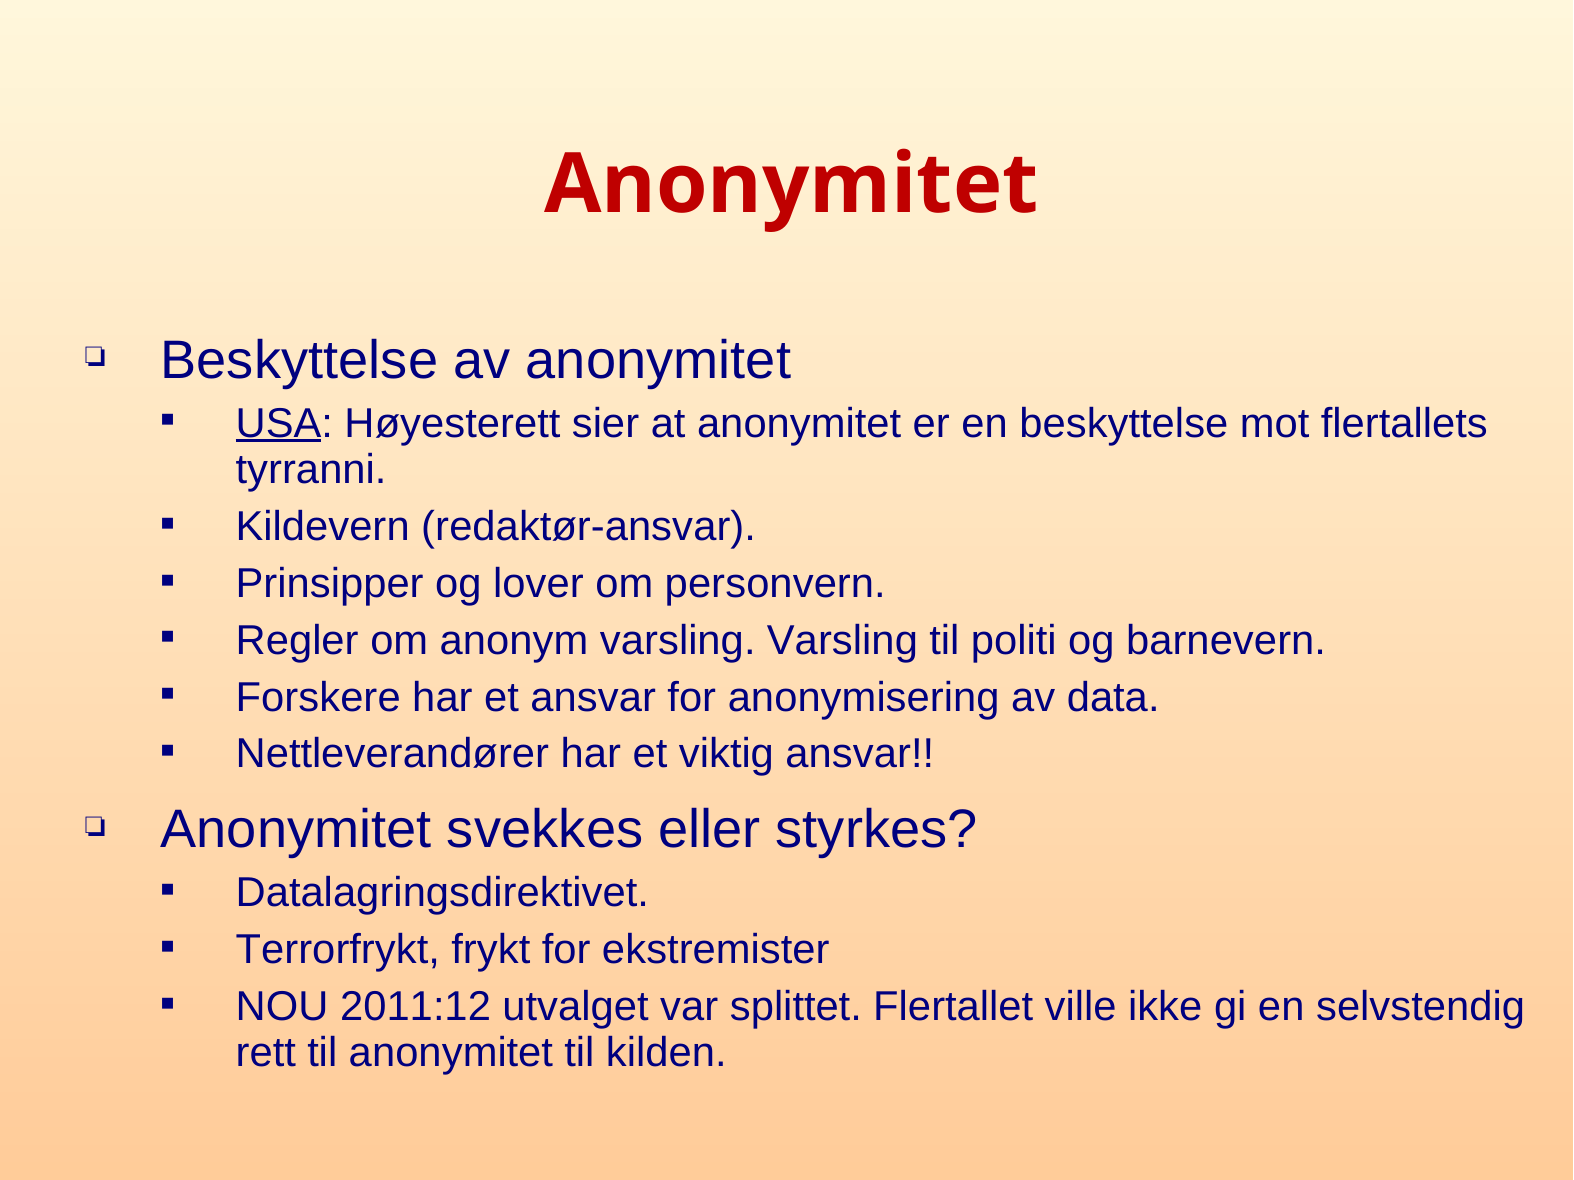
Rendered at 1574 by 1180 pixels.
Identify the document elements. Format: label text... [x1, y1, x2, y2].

title Anonymitet [39, 54, 1543, 309]
list Beskyttelse av anonymitet USA: Høyesterett sier at anonymitet er en beskyttelse mot flertallets tyrranni. Kildevern (redaktør-ansvar). Prinsipper og lover om personvern. Regler om anonym varsling. Varsling til politi og barnevern. Forskere har et ansvar for anonymisering av data. Nettleverandører har et viktig ansvar!! Anonymitet svekkes eller styrkes? Datalagringsdirektivet. Terrorfrykt, frykt for ekstremister NOU 2011:12 utvalget var splittet. Flertallet ville ikke gi en selvstendig rett til anonymitet til kilden. [85, 336, 1539, 1170]
